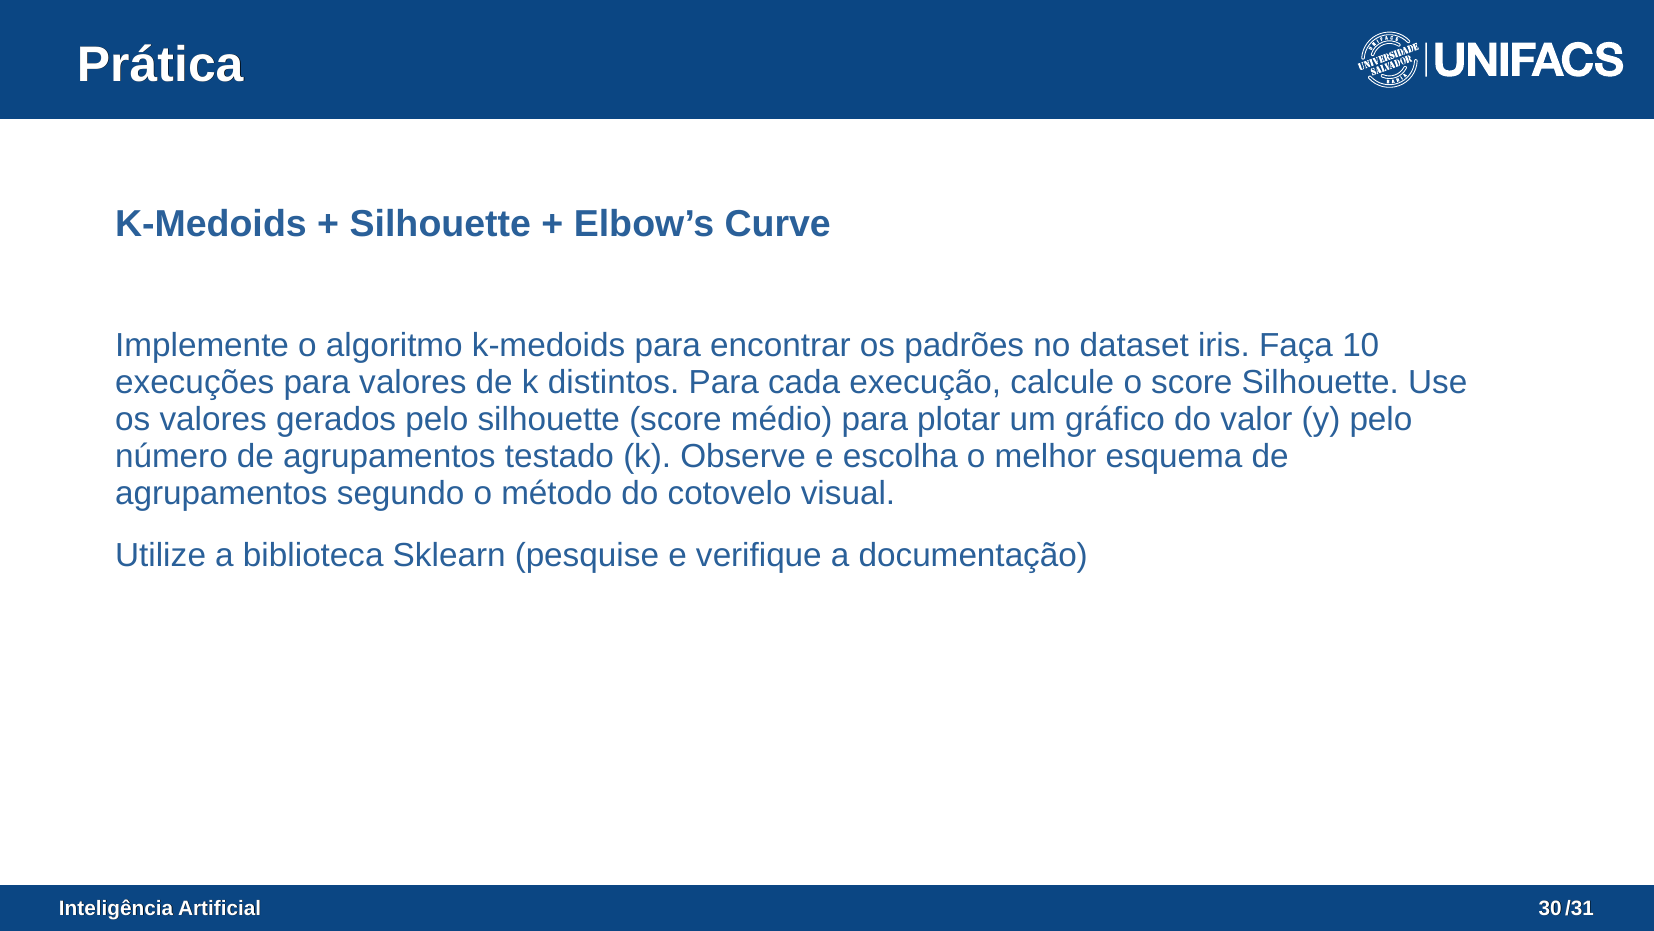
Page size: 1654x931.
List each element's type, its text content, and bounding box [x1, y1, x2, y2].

text_box Prática [76, 7, 1241, 120]
text_box K-Medoids + Silhouette + Elbow’s Curve Implemente o algoritmo k-medoids para encontrar os padrões no dataset iris. Faça 10 execuções para valores de k distintos. Para cada execução, calcule o score Silhouette. Use os valores gerados pelo silhouette (score médio) para plotar um gráfico do valor (y) pelo número de agrupamentos testado (k). Observe e escolha o melhor esquema de agrupamentos segundo o método do cotovelo visual. Utilize a biblioteca Sklearn (pesquise e verifique a documentação) [100, 194, 1506, 798]
